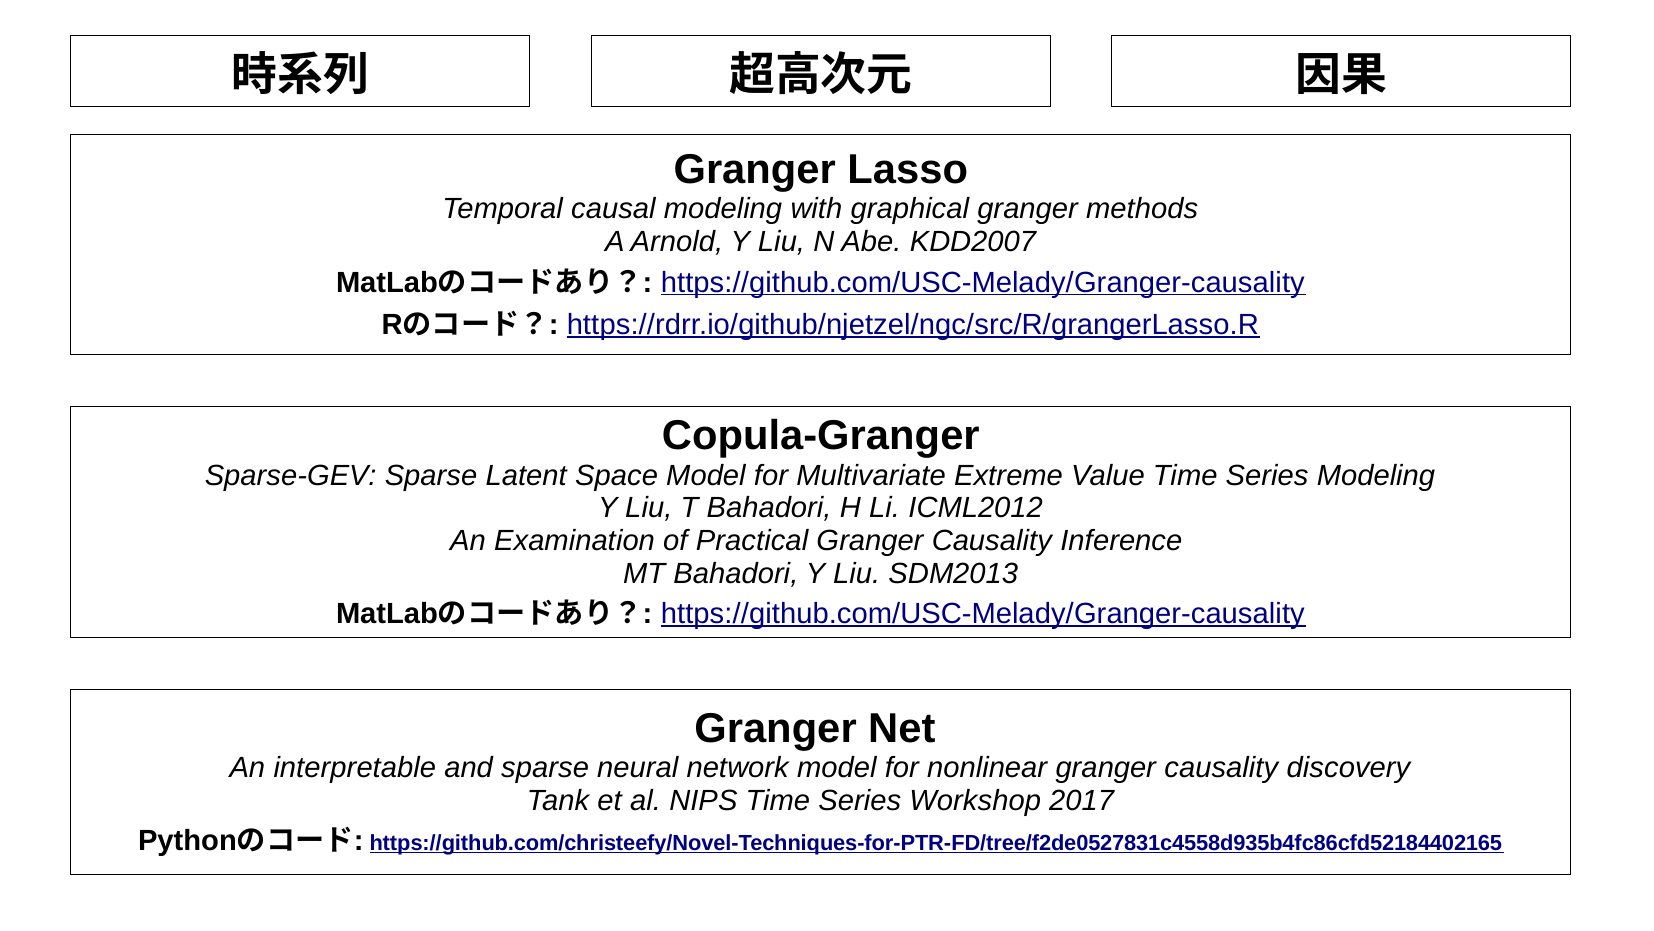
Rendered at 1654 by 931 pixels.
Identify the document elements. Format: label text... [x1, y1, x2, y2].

text_box 時系列 [70, 35, 530, 107]
text_box 超高次元 [591, 35, 1051, 107]
text_box Granger Net An interpretable and sparse neural network model for nonlinear granger causality discovery Tank et al. NIPS Time Series Workshop 2017 Pythonのコード: https://github.com/christeefy/Novel-Techniques-for-PTR-FD/tree/f2de0527831c4558d935b4fc86cfd52184402165 [70, 689, 1571, 875]
text_box 因果 [1111, 35, 1571, 107]
text_box Copula-Granger Sparse-GEV: Sparse Latent Space Model for Multivariate Extreme Value Time Series Modeling Y Liu, T Bahadori, H Li. ICML2012 An Examination of Practical Granger Causality Inference MT Bahadori, Y Liu. SDM2013 MatLabのコードあり？: https://github.com/USC-Melady/Granger-causality [70, 406, 1571, 638]
text_box Granger Lasso Temporal causal modeling with graphical granger methods A Arnold, Y Liu, N Abe. KDD2007 MatLabのコードあり？: https://github.com/USC-Melady/Granger-causality Rのコード？: https://rdrr.io/github/njetzel/ngc/src/R/grangerLasso.R [70, 134, 1571, 355]
